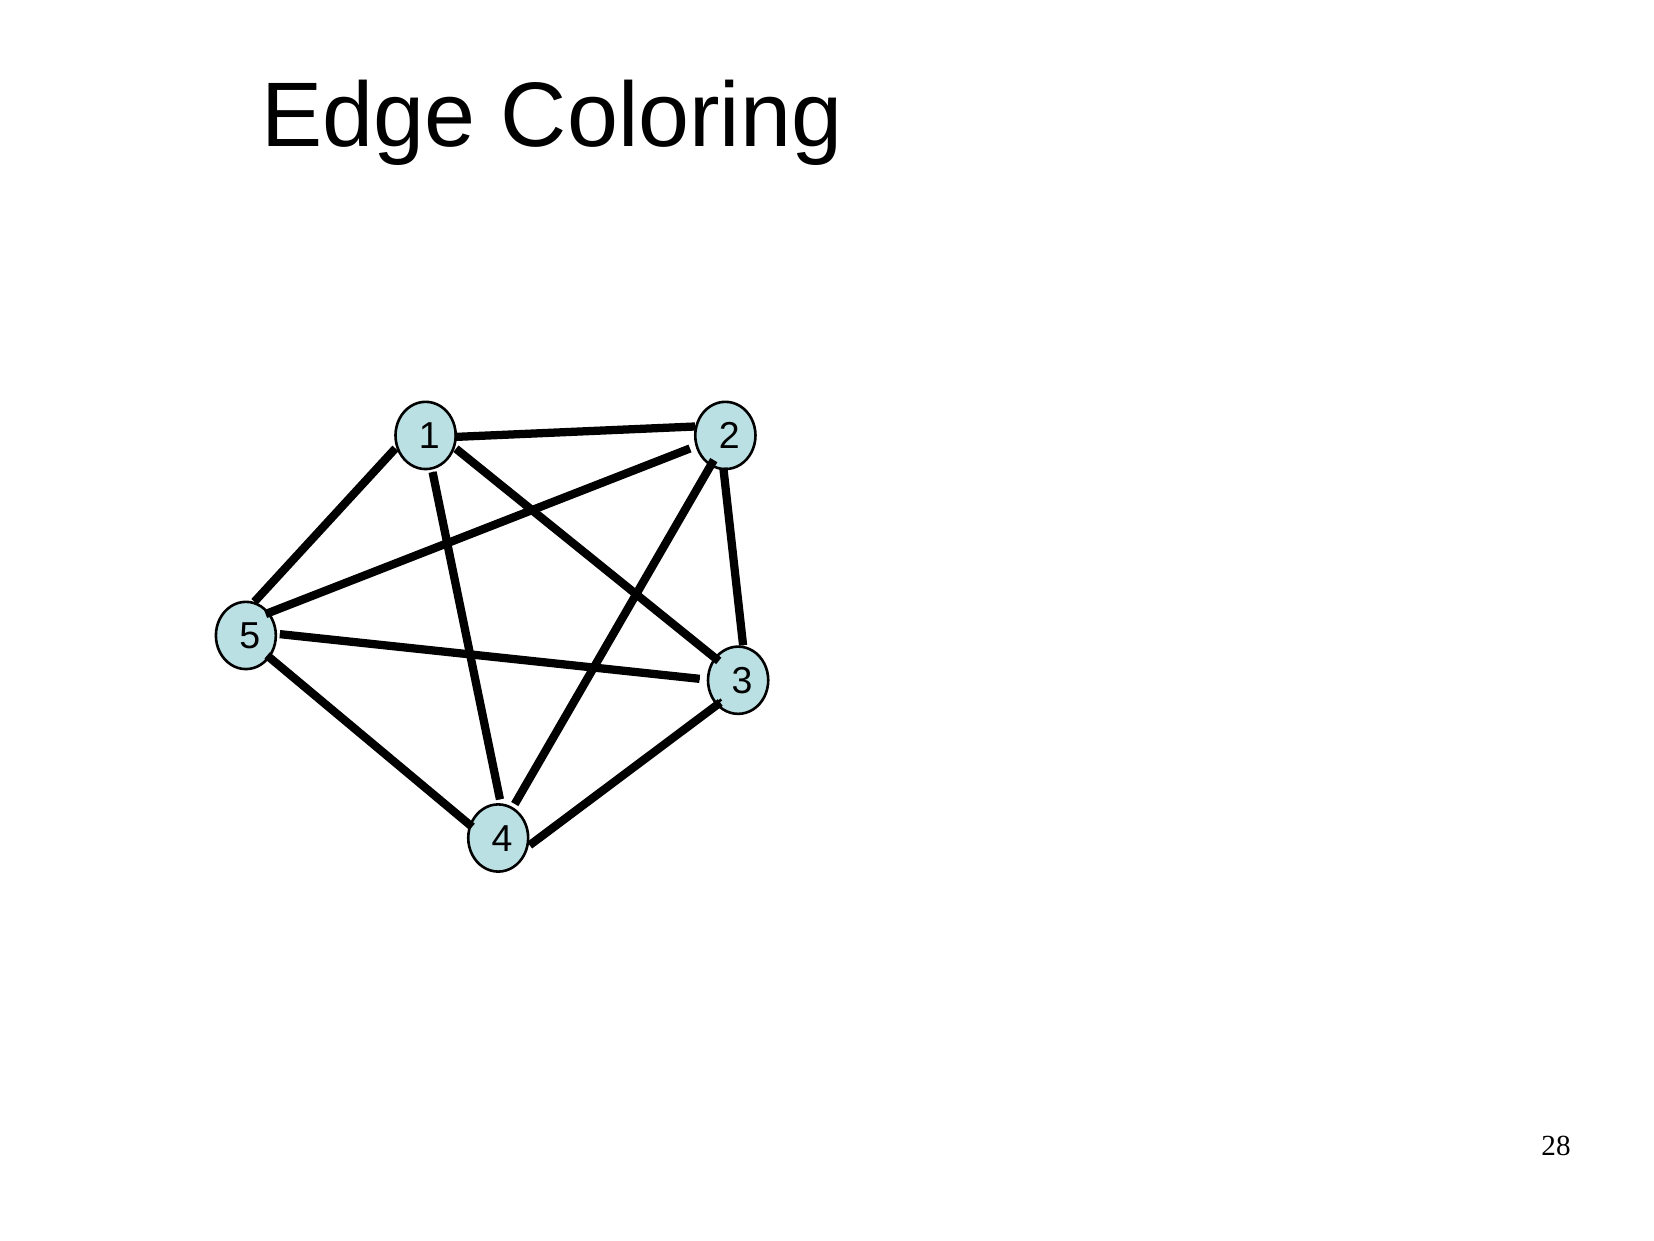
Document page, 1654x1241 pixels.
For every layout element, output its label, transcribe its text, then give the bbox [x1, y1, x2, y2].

text_box 5 [215, 601, 276, 670]
text_box 4 [468, 804, 529, 872]
text_box 1 [395, 401, 456, 470]
text_box 2 [695, 401, 756, 469]
text_box 3 [708, 646, 769, 714]
title Edge Coloring [261, 53, 1433, 178]
